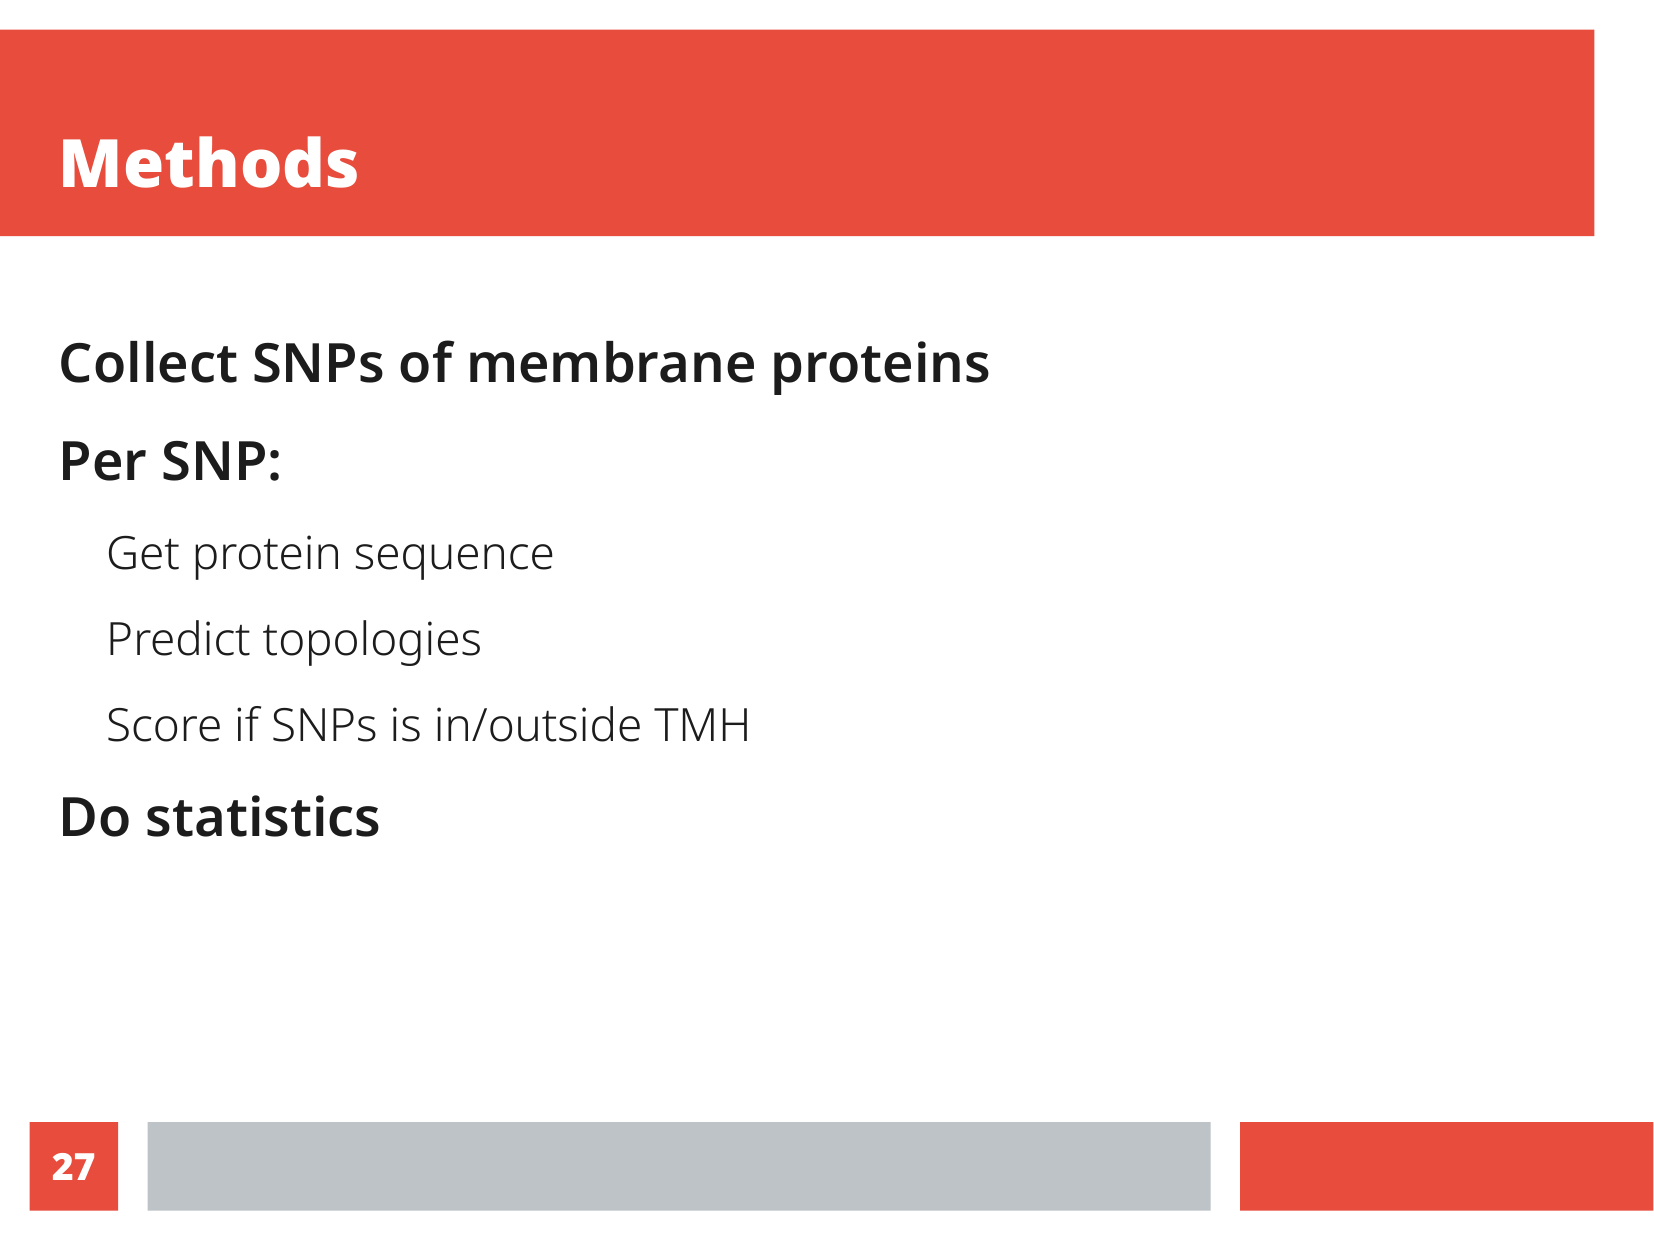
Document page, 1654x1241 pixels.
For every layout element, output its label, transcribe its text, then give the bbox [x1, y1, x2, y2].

title Methods [59, 59, 1595, 207]
list Collect SNPs of membrane proteins Per SNP: Get protein sequence Predict topologies Score if SNPs is in/outside TMH Do statistics [59, 324, 1565, 1093]
